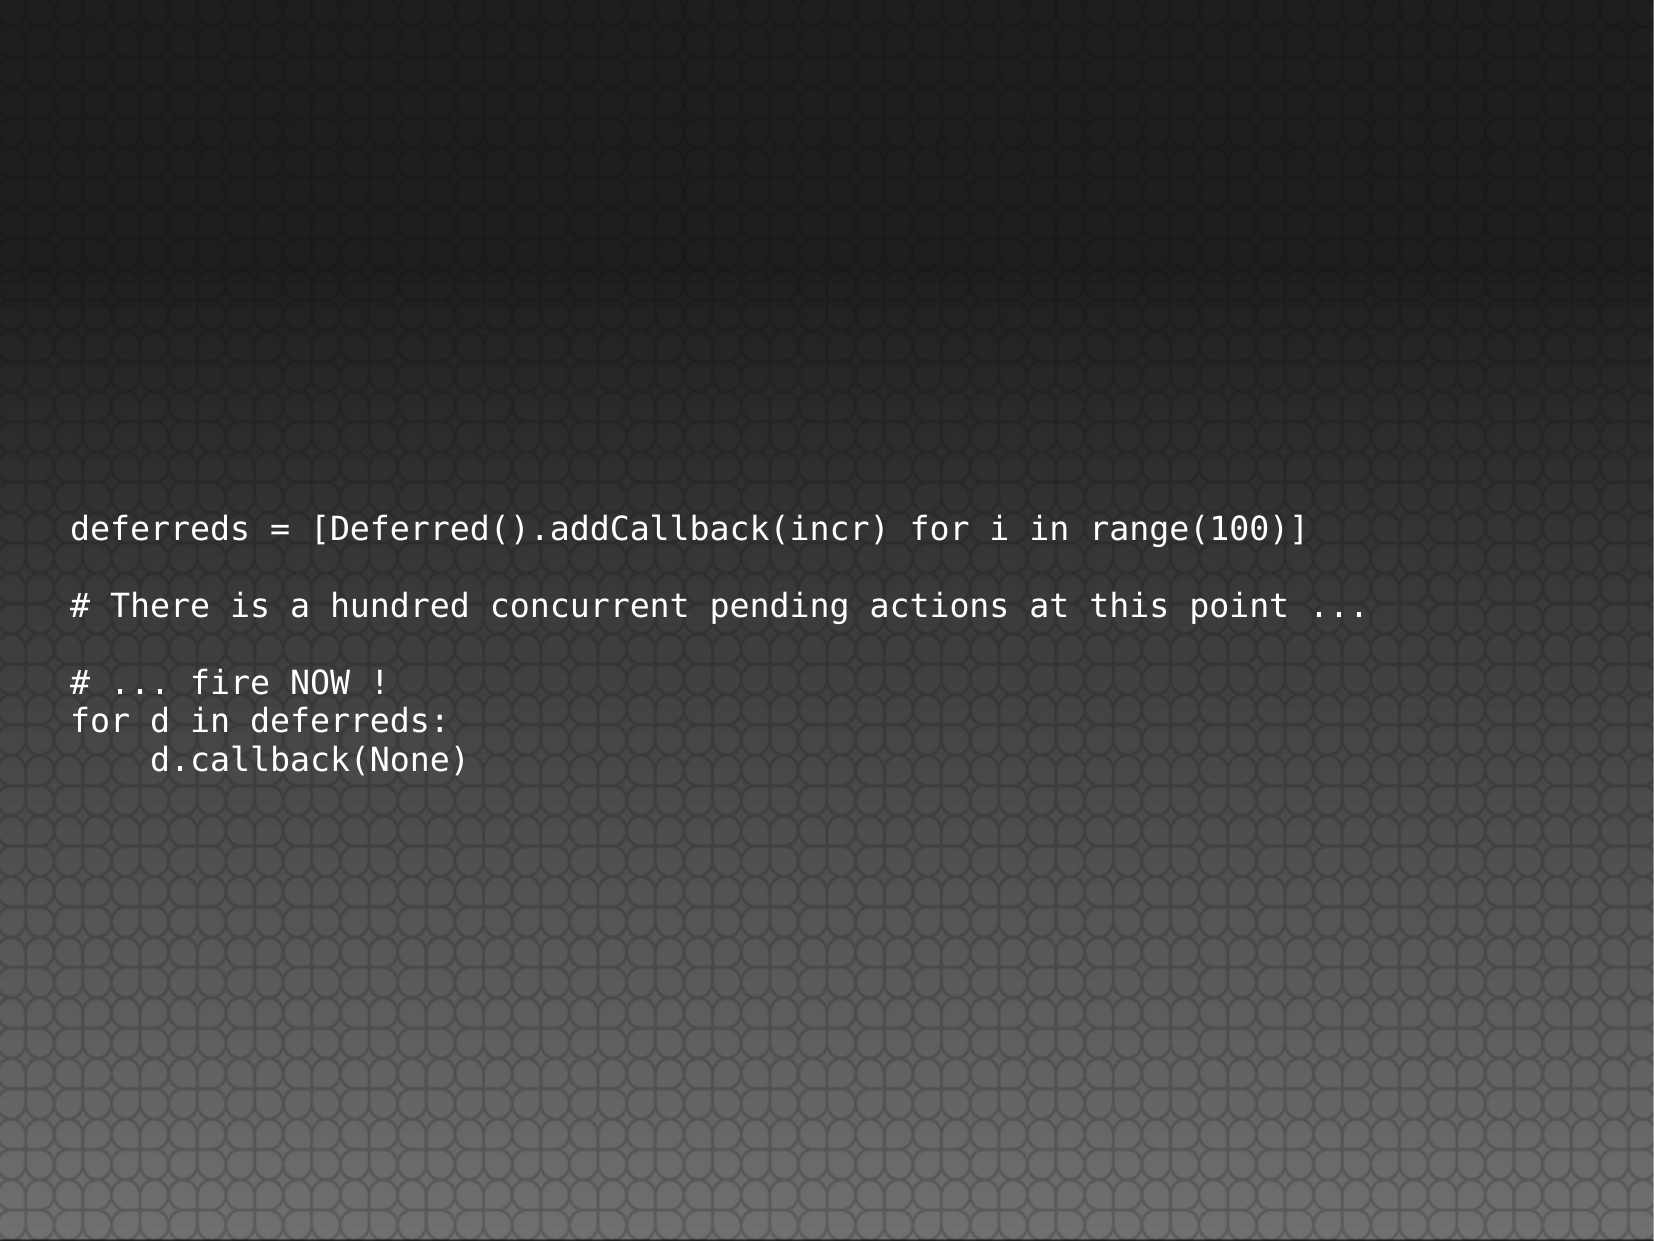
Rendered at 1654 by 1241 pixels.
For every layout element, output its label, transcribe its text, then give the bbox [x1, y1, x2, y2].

title deferreds = [Deferred().addCallback(incr) for i in range(100)] # There is a hundred concurrent pending actions at this point ... # ... fire NOW ! for d in deferreds: d.callback(None) [70, 242, 1592, 1008]
picture [0, 0, 1654, 1241]
